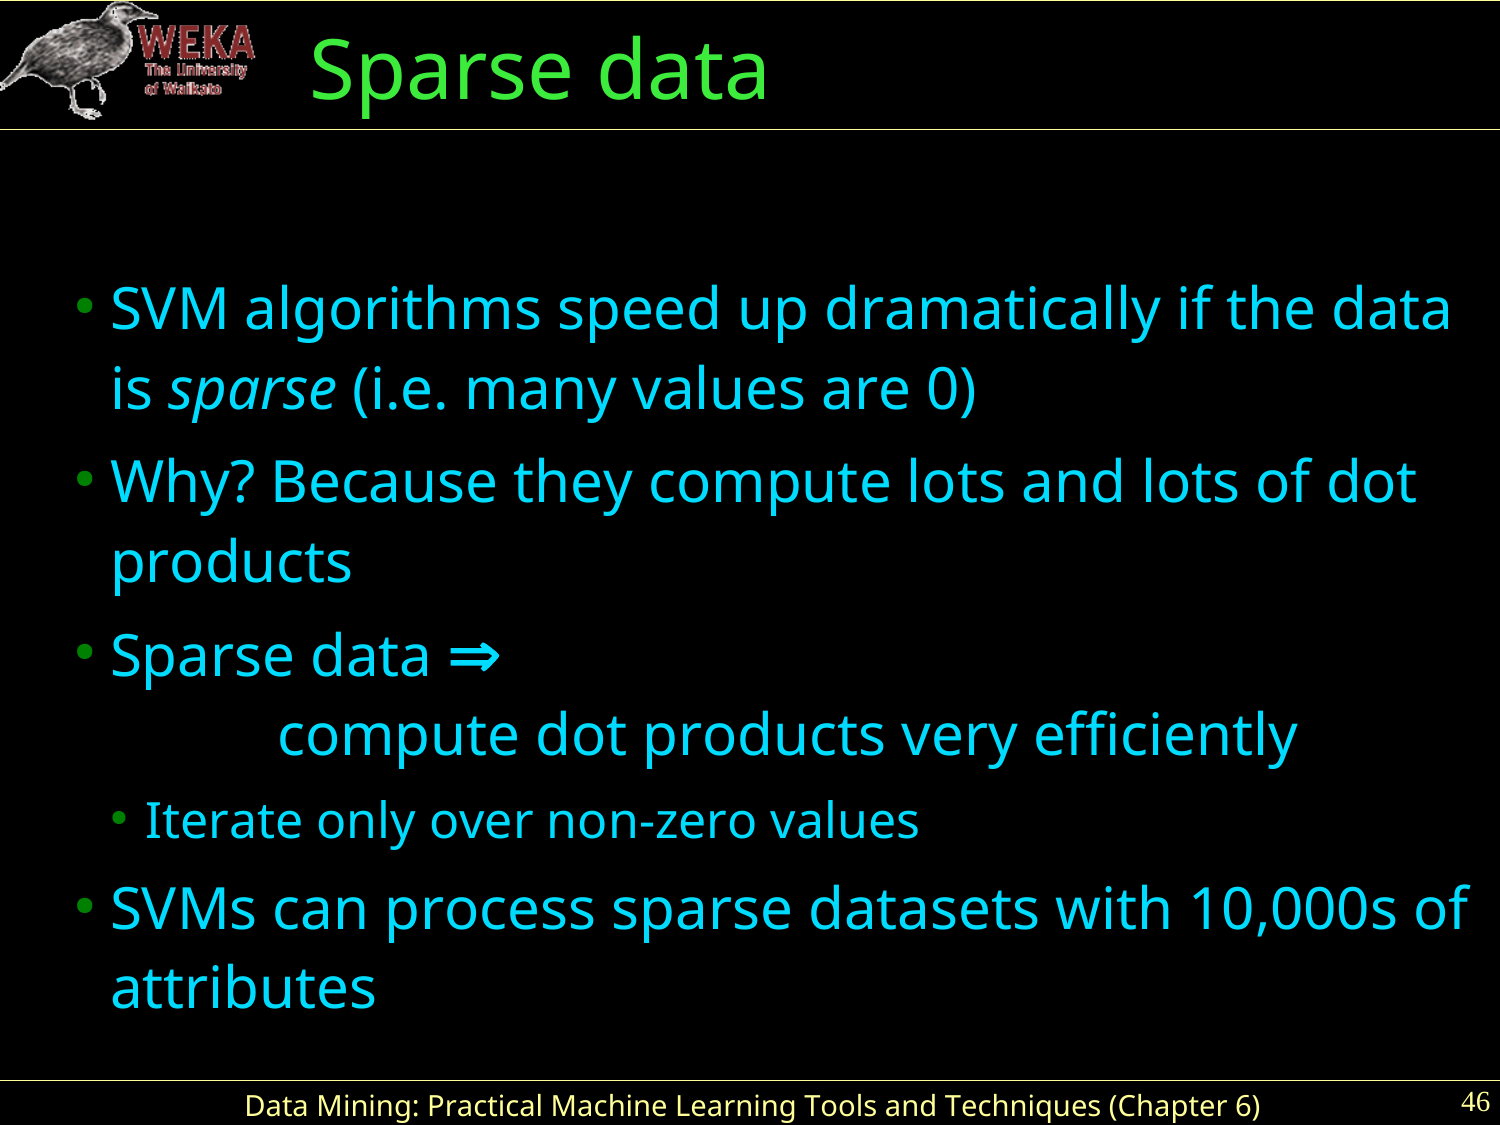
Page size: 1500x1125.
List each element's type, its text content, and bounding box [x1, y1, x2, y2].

title Sparse data [295, 0, 1500, 148]
list SVM algorithms speed up dramatically if the data is sparse (i.e. many values are 0) Why? Because they compute lots and lots of dot products Sparse data  compute dot products very efficiently Iterate only over non-zero values SVMs can process sparse datasets with 10,000s of attributes [24, 260, 1488, 970]
picture [0, 1, 266, 129]
